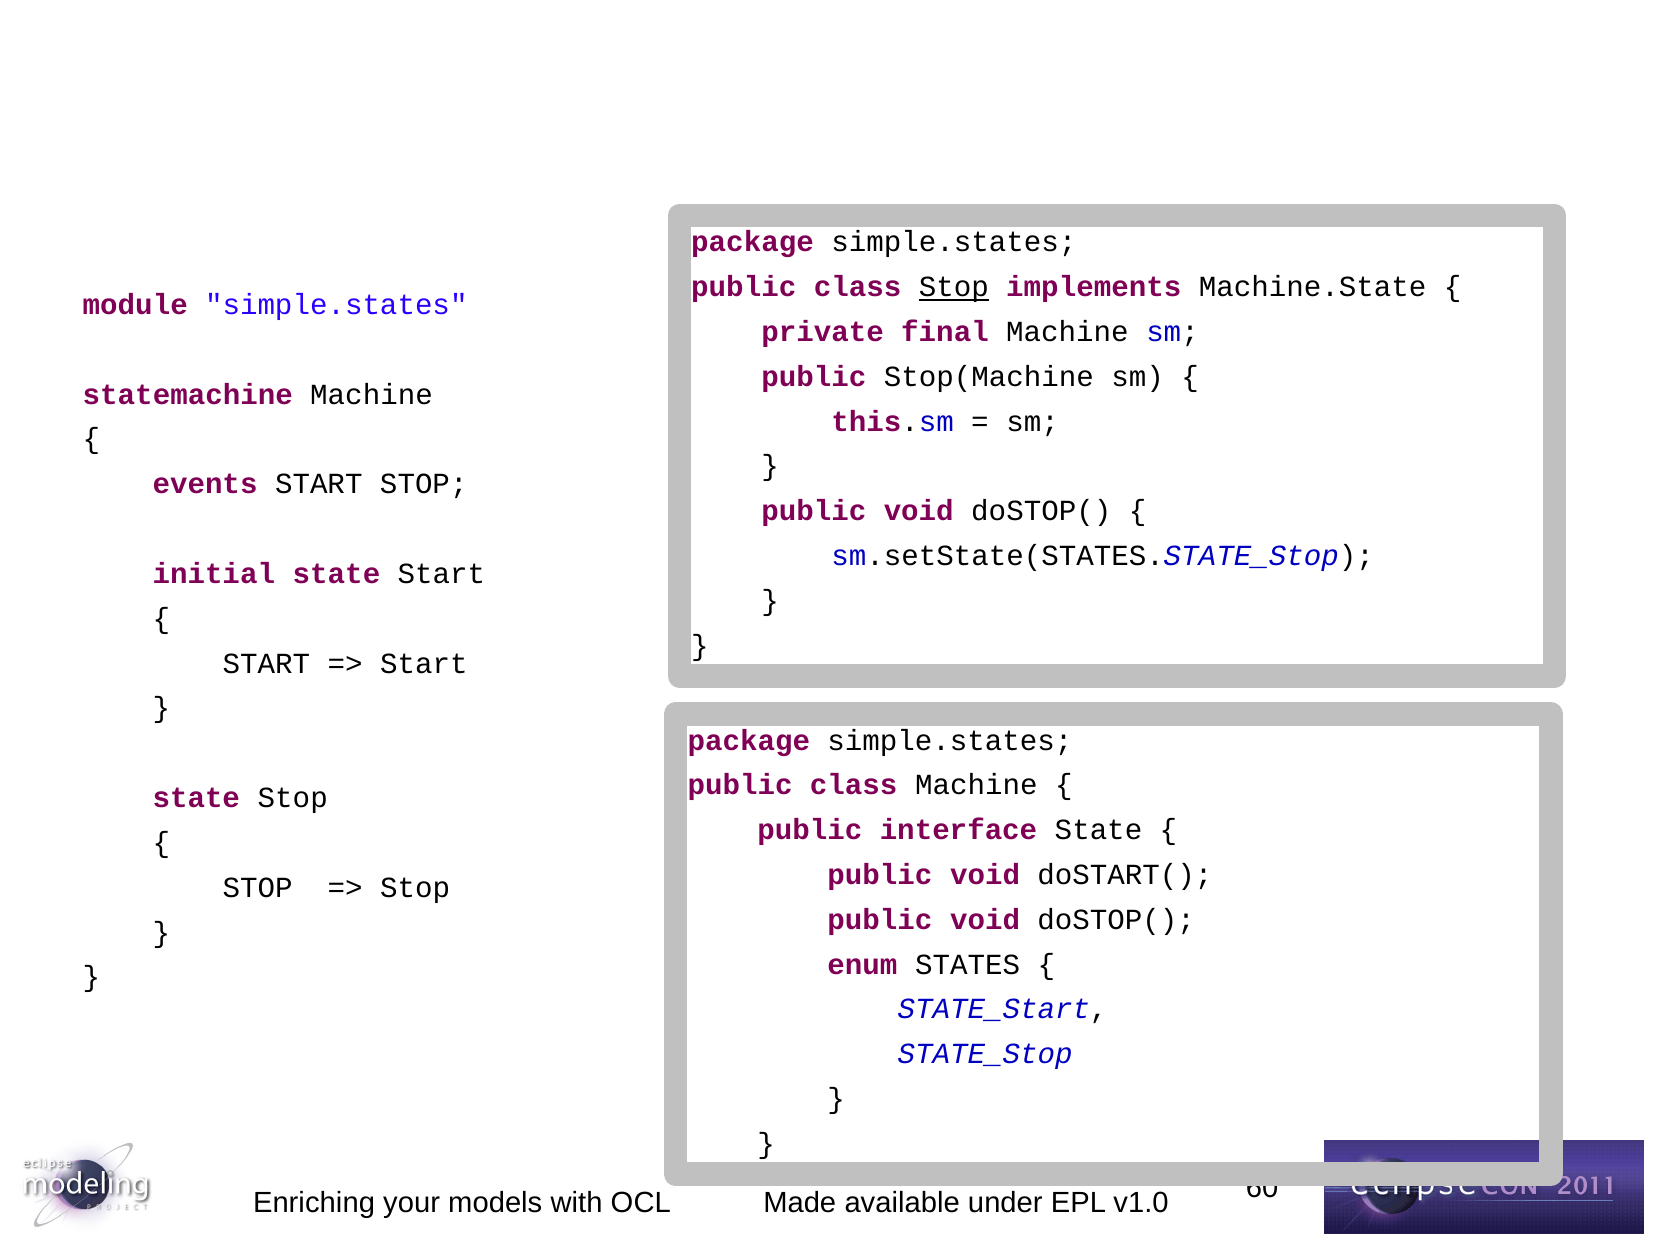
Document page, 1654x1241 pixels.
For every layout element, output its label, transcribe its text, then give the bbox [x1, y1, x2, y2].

list package simple.states; public class Machine { public interface State { public void doSTART(); public void doSTOP(); enum STATES { STATE_Start, STATE_Stop } } [675, 713, 1551, 1171]
list package simple.states; public class Stop implements Machine.State { private final Machine sm; public Stop(Machine sm) { this.sm = sm; } public void doSTOP() { sm.setState(STATES.STATE_Stop); } } [679, 215, 1555, 672]
picture [9, 1136, 156, 1235]
list module "simple.states" statemachine Machine { events START STOP; initial state Start { START => Start } state Stop { STOP => Stop } } [82, 290, 607, 1094]
picture [1324, 1140, 1644, 1234]
